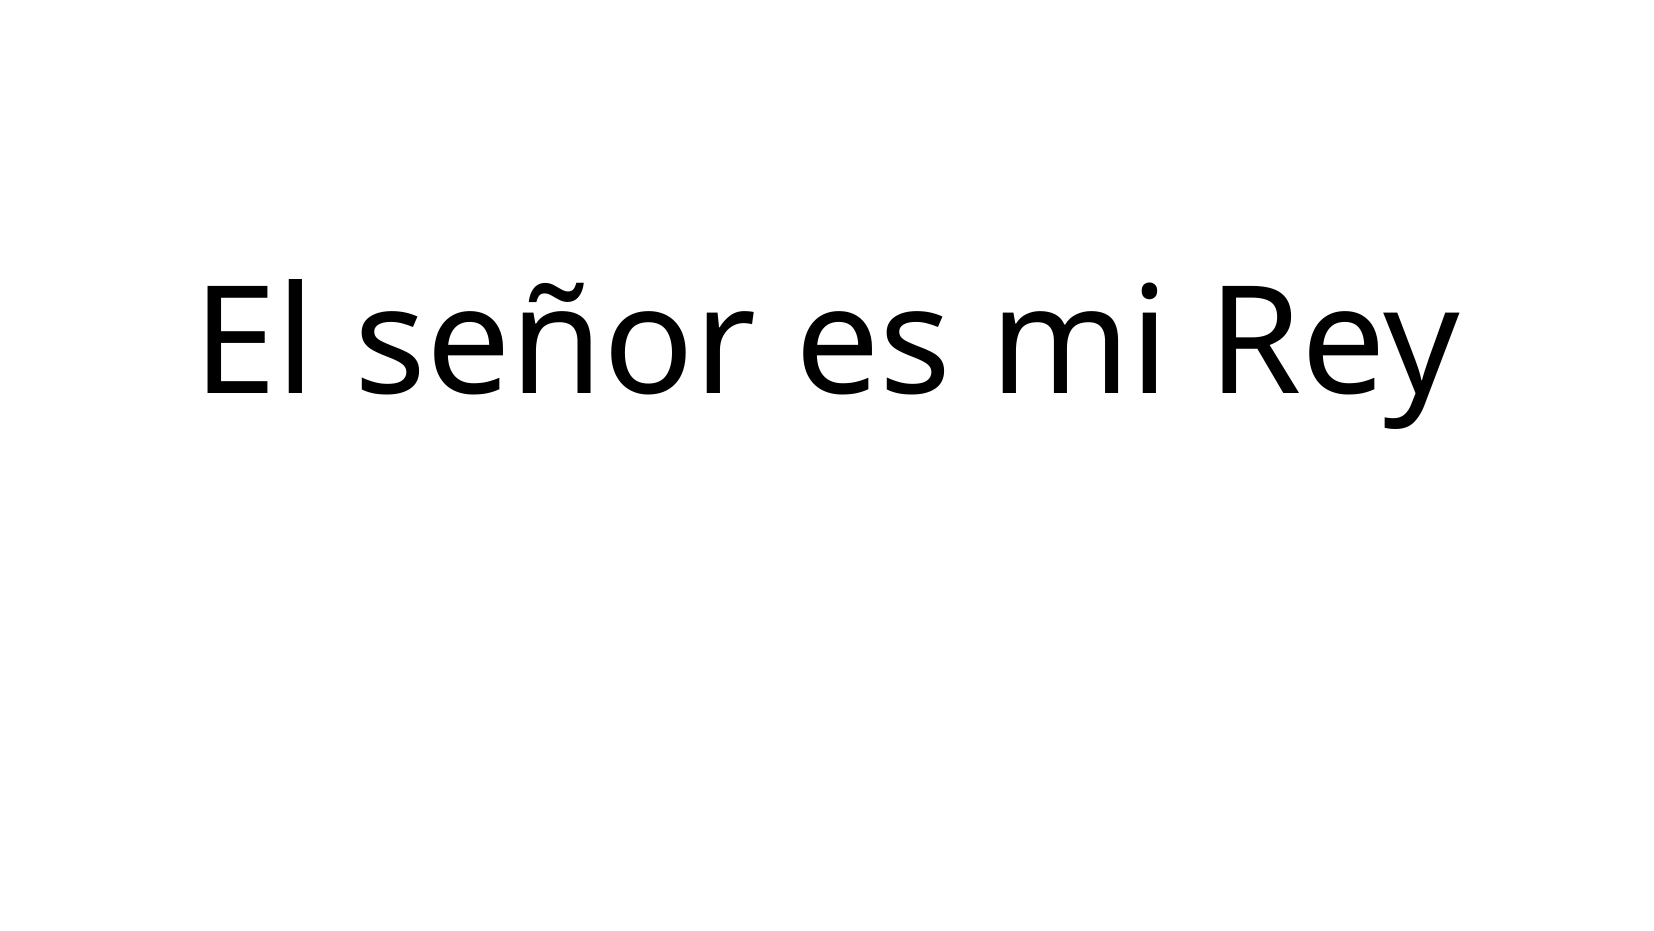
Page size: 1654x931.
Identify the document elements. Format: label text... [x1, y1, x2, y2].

title El señor es mi Rey [0, 230, 1654, 442]
